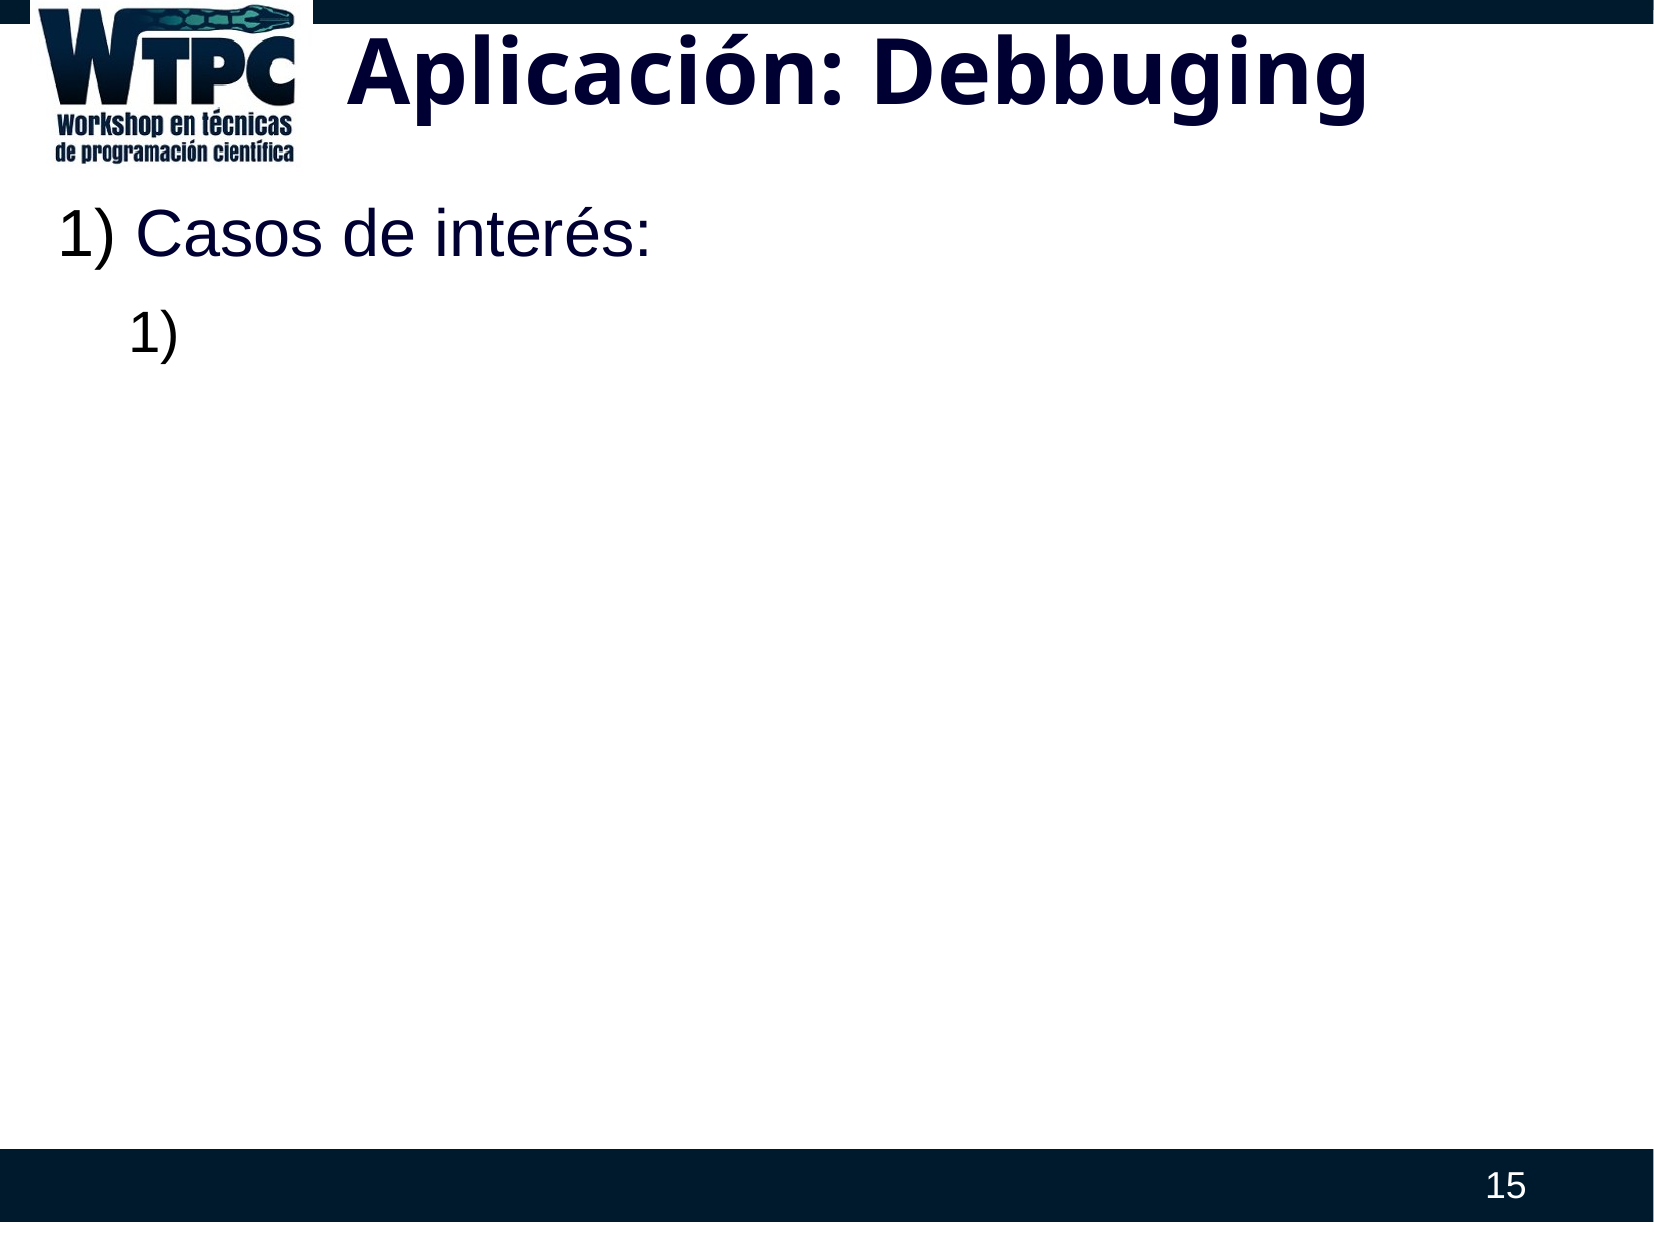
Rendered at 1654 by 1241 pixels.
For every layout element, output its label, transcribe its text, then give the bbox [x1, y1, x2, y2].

text_box <número> [1470, 1156, 1654, 1228]
picture [0, 1149, 1654, 1223]
title Aplicación: Debbuging [347, 24, 1569, 125]
list Casos de interés: [39, 195, 1617, 1106]
picture [0, 0, 1654, 175]
